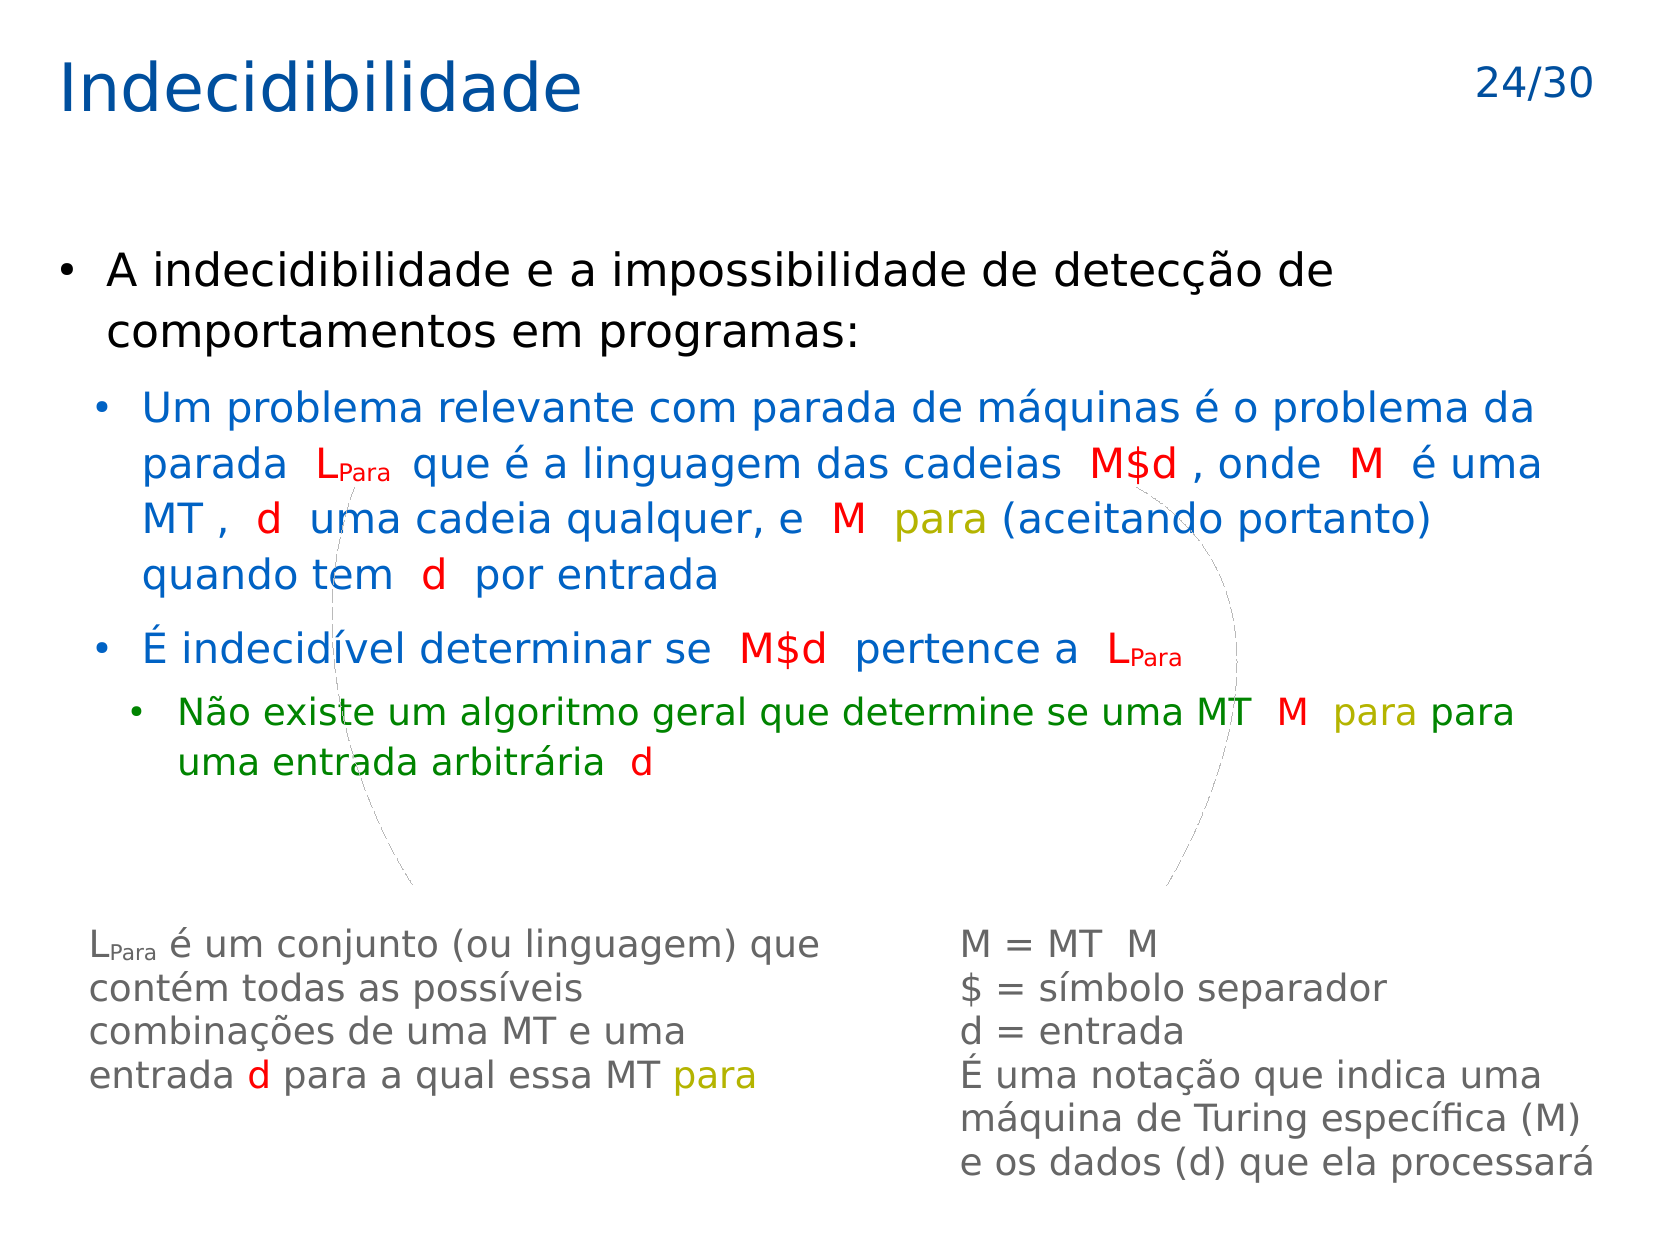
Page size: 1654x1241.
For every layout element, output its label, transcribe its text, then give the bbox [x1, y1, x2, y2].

list A indecidibilidade e a impossibilidade de detecção de comportamentos em programas: Um problema relevante com parada de máquinas é o problema da parada LPara que é a linguagem das cadeias M$d , onde M é uma MT , d uma cadeia qualquer, e M para (aceitando portanto) quando tem d por entrada É indecidível determinar se M$d pertence a LPara Não existe um algoritmo geral que determine se uma MT M para para uma entrada arbitrária d [59, 236, 1595, 1211]
title Indecidibilidade [59, 49, 1625, 128]
text_box LPara é um conjunto (ou linguagem) que contém todas as possíveis combinações de uma MT e uma entrada d para a qual essa MT para [73, 915, 842, 1105]
text_box M = MT M $ = símbolo separador d = entrada É uma notação que indica uma máquina de Turing específica (M) e os dados (d) que ela processará [944, 915, 1625, 1194]
